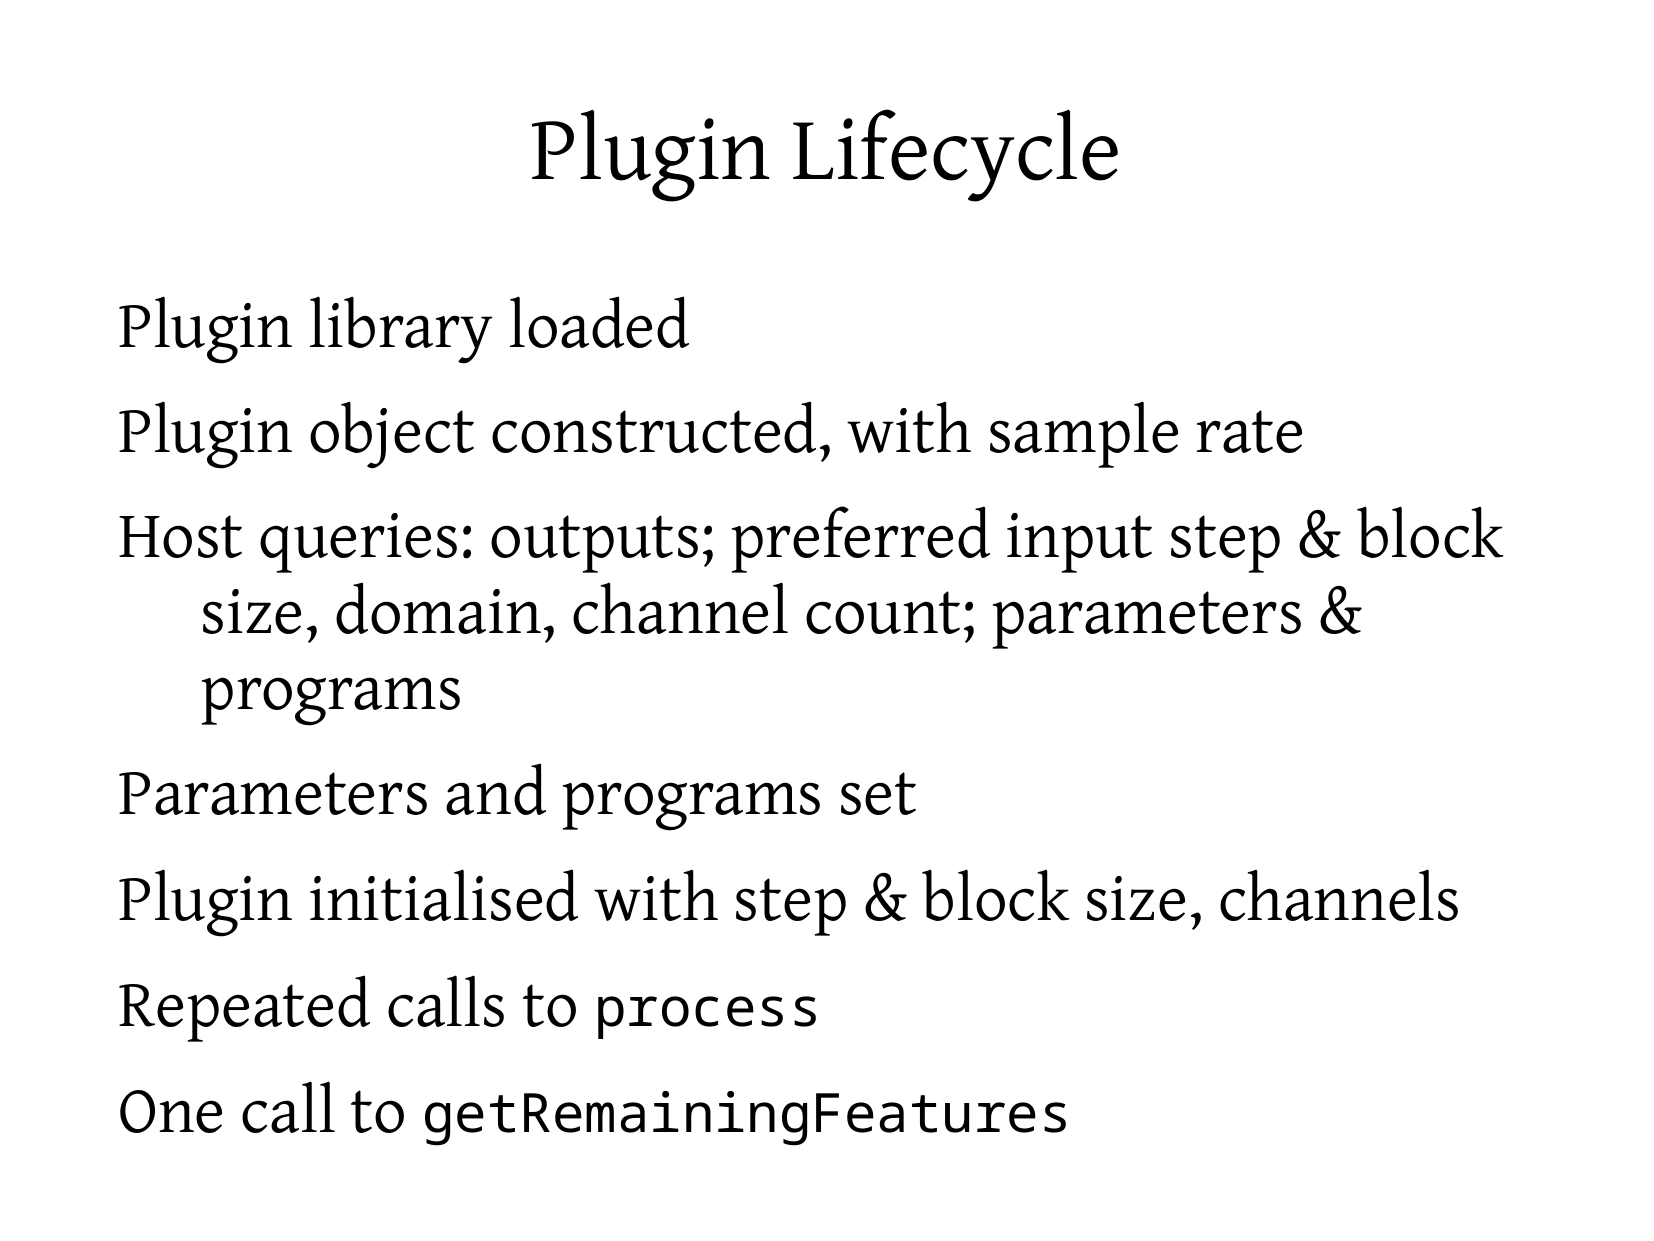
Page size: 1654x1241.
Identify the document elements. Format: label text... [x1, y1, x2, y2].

list Plugin library loaded Plugin object constructed, with sample rate Host queries: outputs; preferred input step & block size, domain, channel count; parameters & programs Parameters and programs set Plugin initialised with step & block size, channels Repeated calls to process One call to getRemainingFeatures [82, 290, 1571, 1145]
title Plugin Lifecycle [82, 56, 1571, 250]
